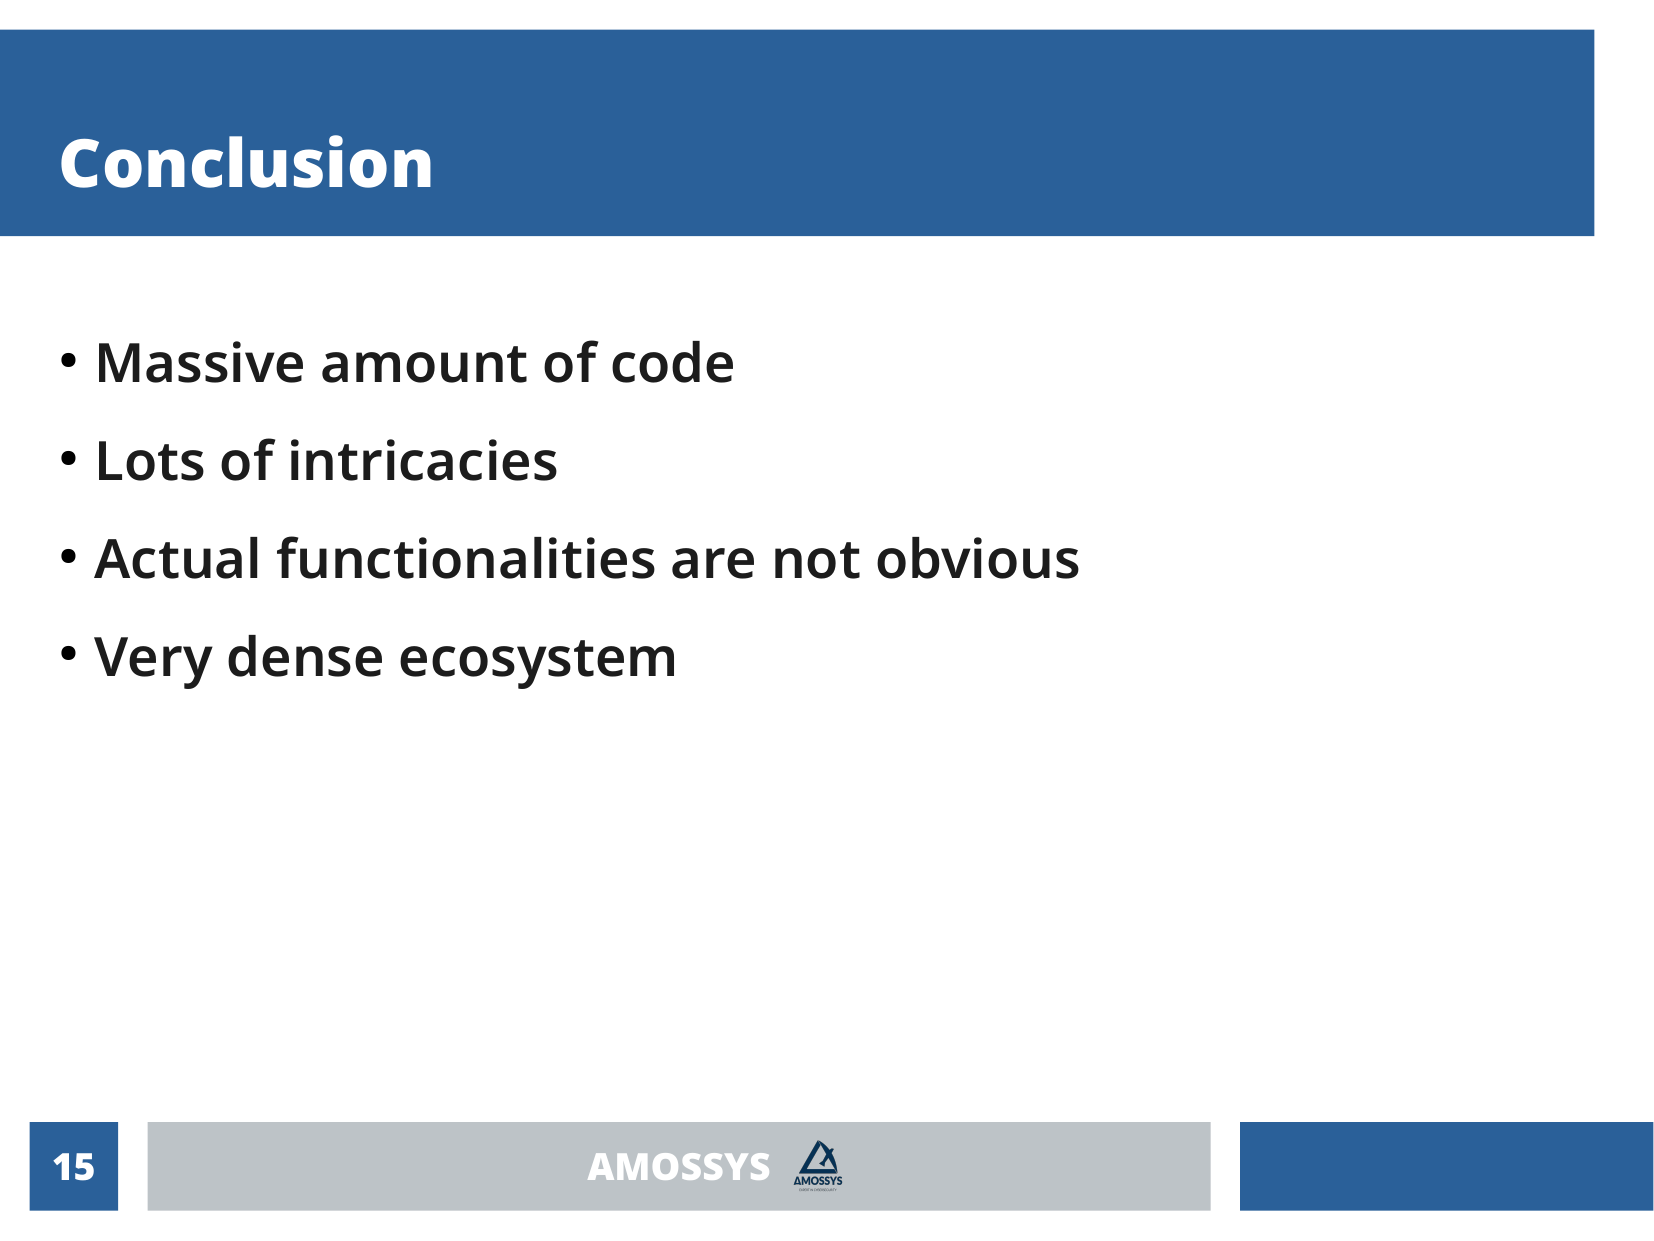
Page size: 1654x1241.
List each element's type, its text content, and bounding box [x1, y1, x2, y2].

picture [791, 1139, 845, 1193]
title Conclusion [59, 59, 1595, 207]
list Massive amount of code Lots of intricacies Actual functionalities are not obvious Very dense ecosystem [59, 324, 1565, 1093]
